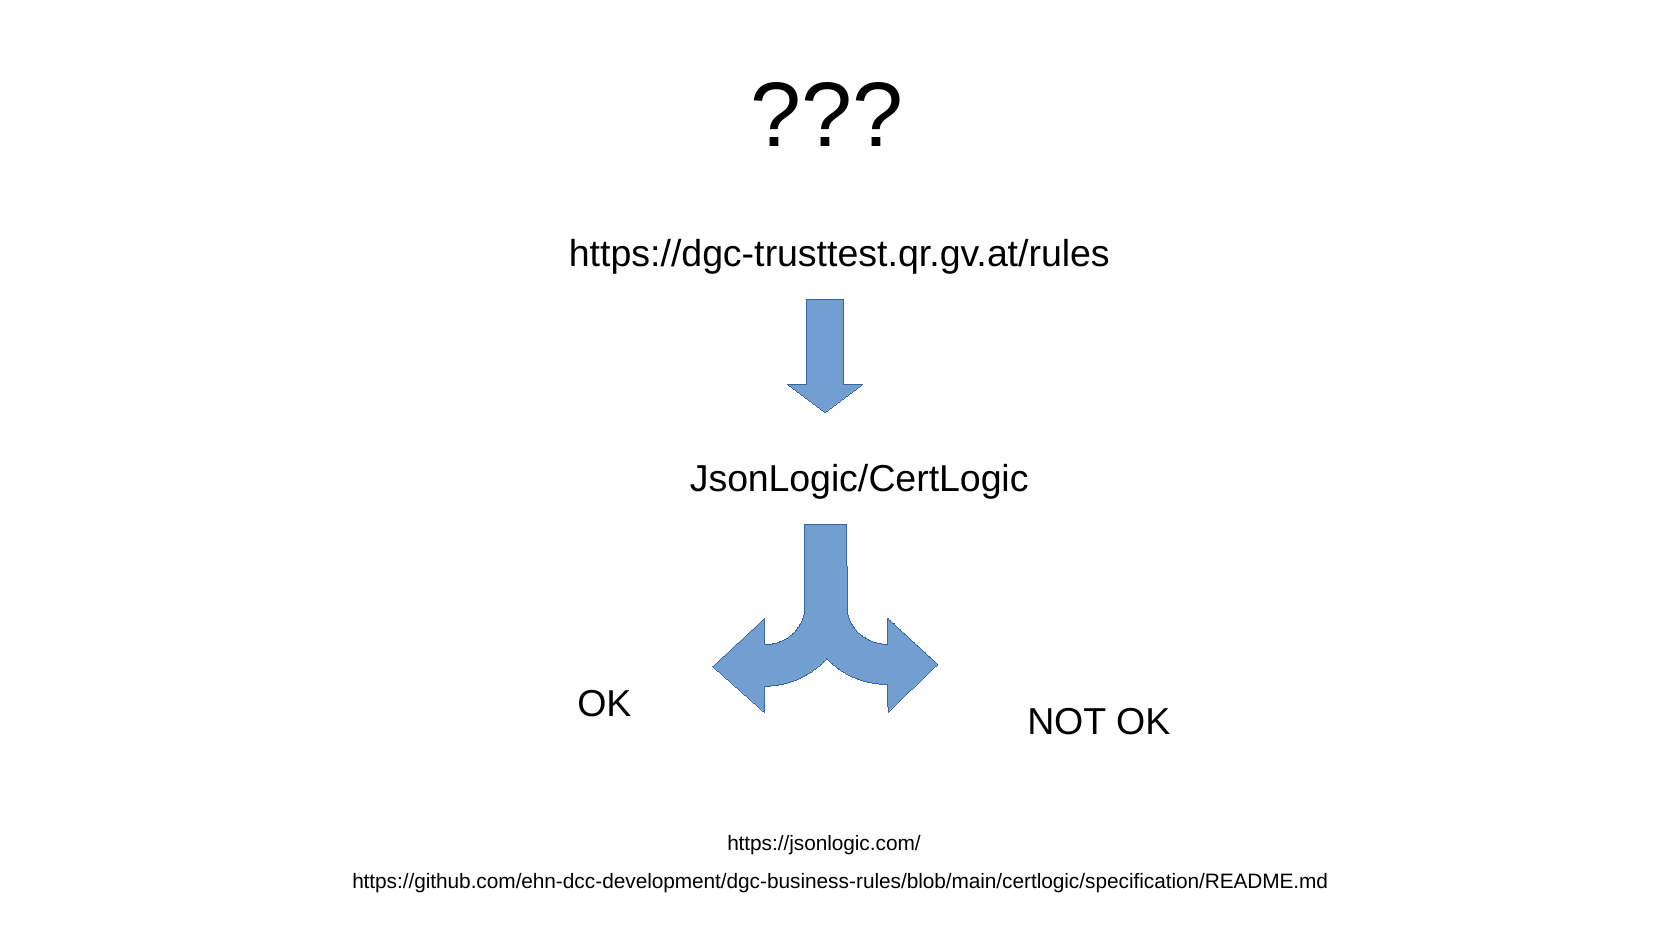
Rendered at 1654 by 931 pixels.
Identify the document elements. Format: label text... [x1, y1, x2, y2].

text_box https://jsonlogic.com/ [712, 824, 936, 863]
text_box https://github.com/ehn-dcc-development/dgc-business-rules/blob/main/certlogic/specification/README.md [337, 862, 1343, 901]
text_box JsonLogic/CertLogic [675, 450, 1044, 507]
title ??? [82, 37, 1571, 193]
text_box https://dgc-trusttest.qr.gv.at/rules [554, 225, 1126, 282]
text_box OK [562, 675, 647, 732]
text_box [787, 299, 863, 413]
text_box [712, 524, 938, 713]
text_box NOT OK [1012, 693, 1186, 751]
